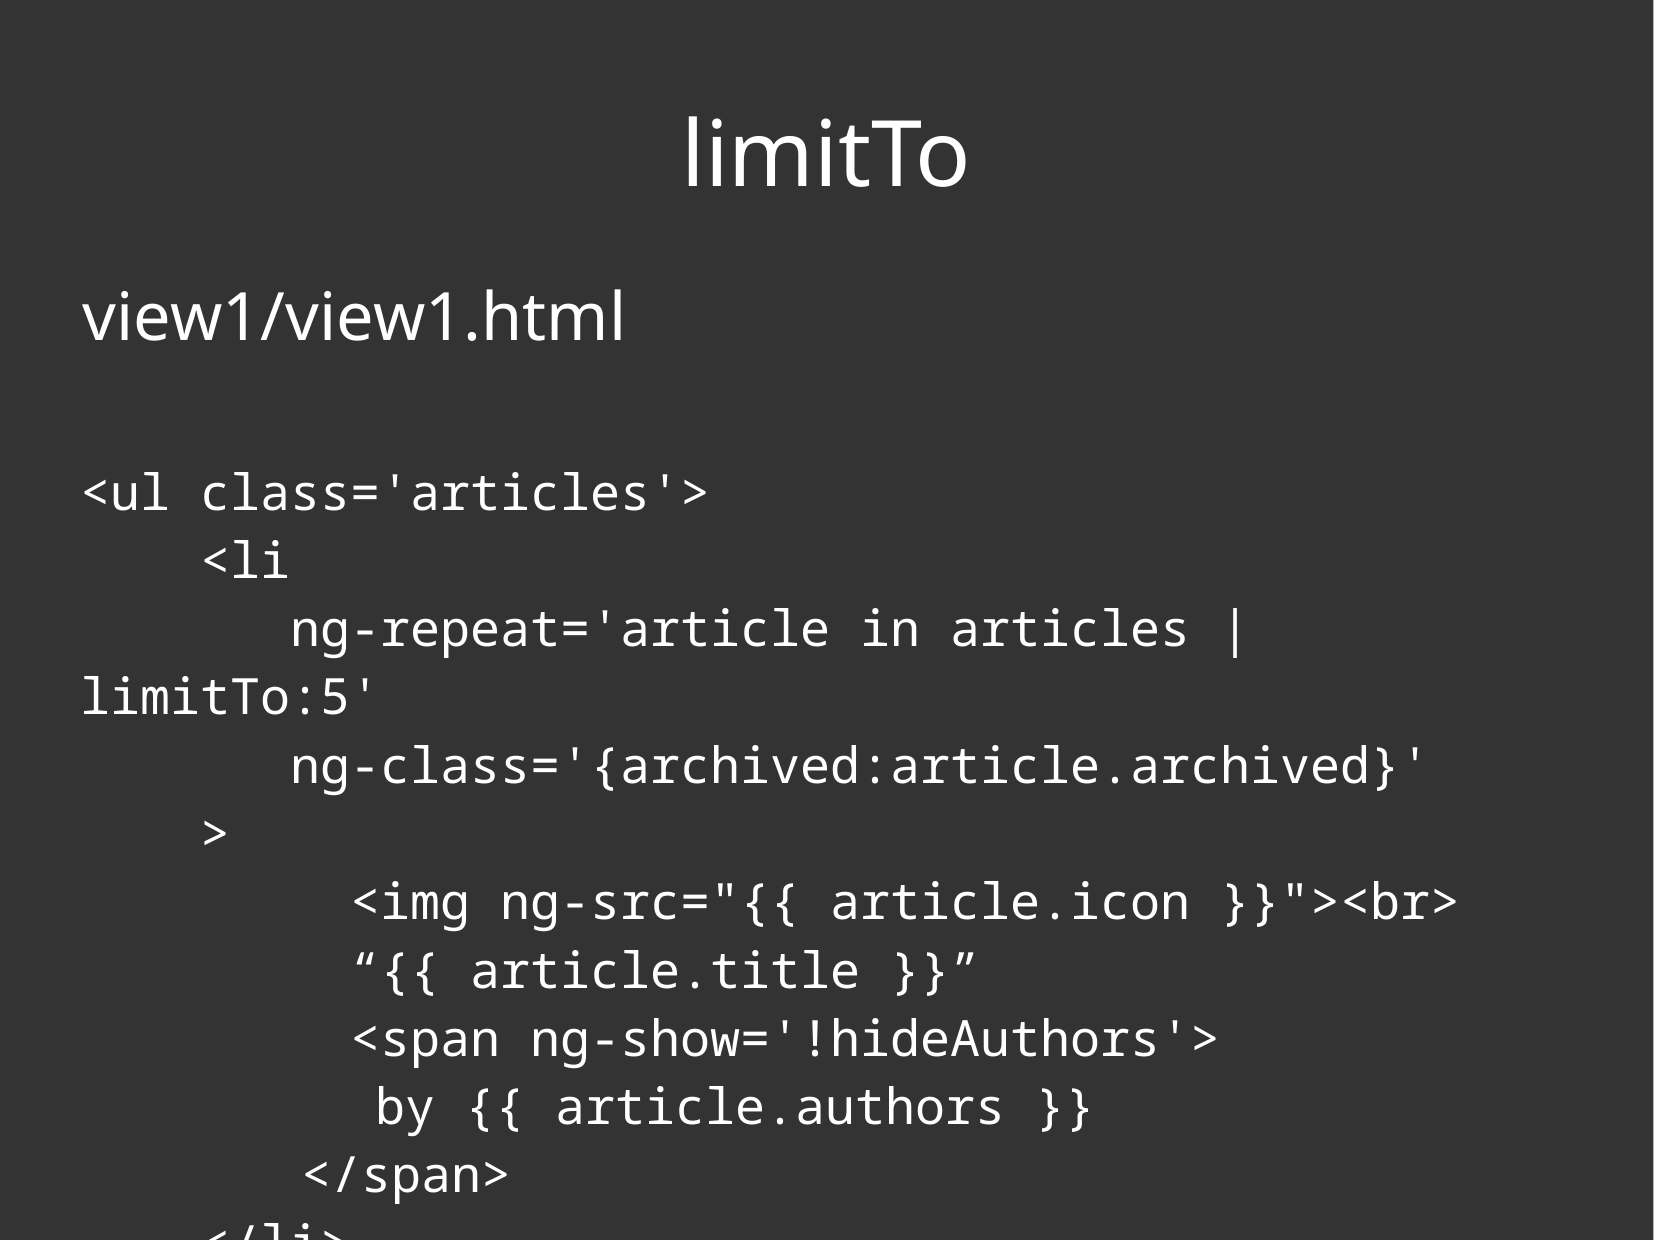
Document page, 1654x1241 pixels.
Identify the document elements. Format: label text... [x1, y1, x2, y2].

text_box <ul class='articles'> <li ng-repeat='article in articles | limitTo:5' ng-class='{archived:article.archived}' > <img ng-src="{{ article.icon }}"><br> “{{ article.title }}” <span ng-show='!hideAuthors'> by {{ article.authors }} </span> </li> </ul> [65, 381, 1554, 1047]
title view1/view1.html [82, 242, 1572, 387]
title limitTo [82, 47, 1571, 242]
